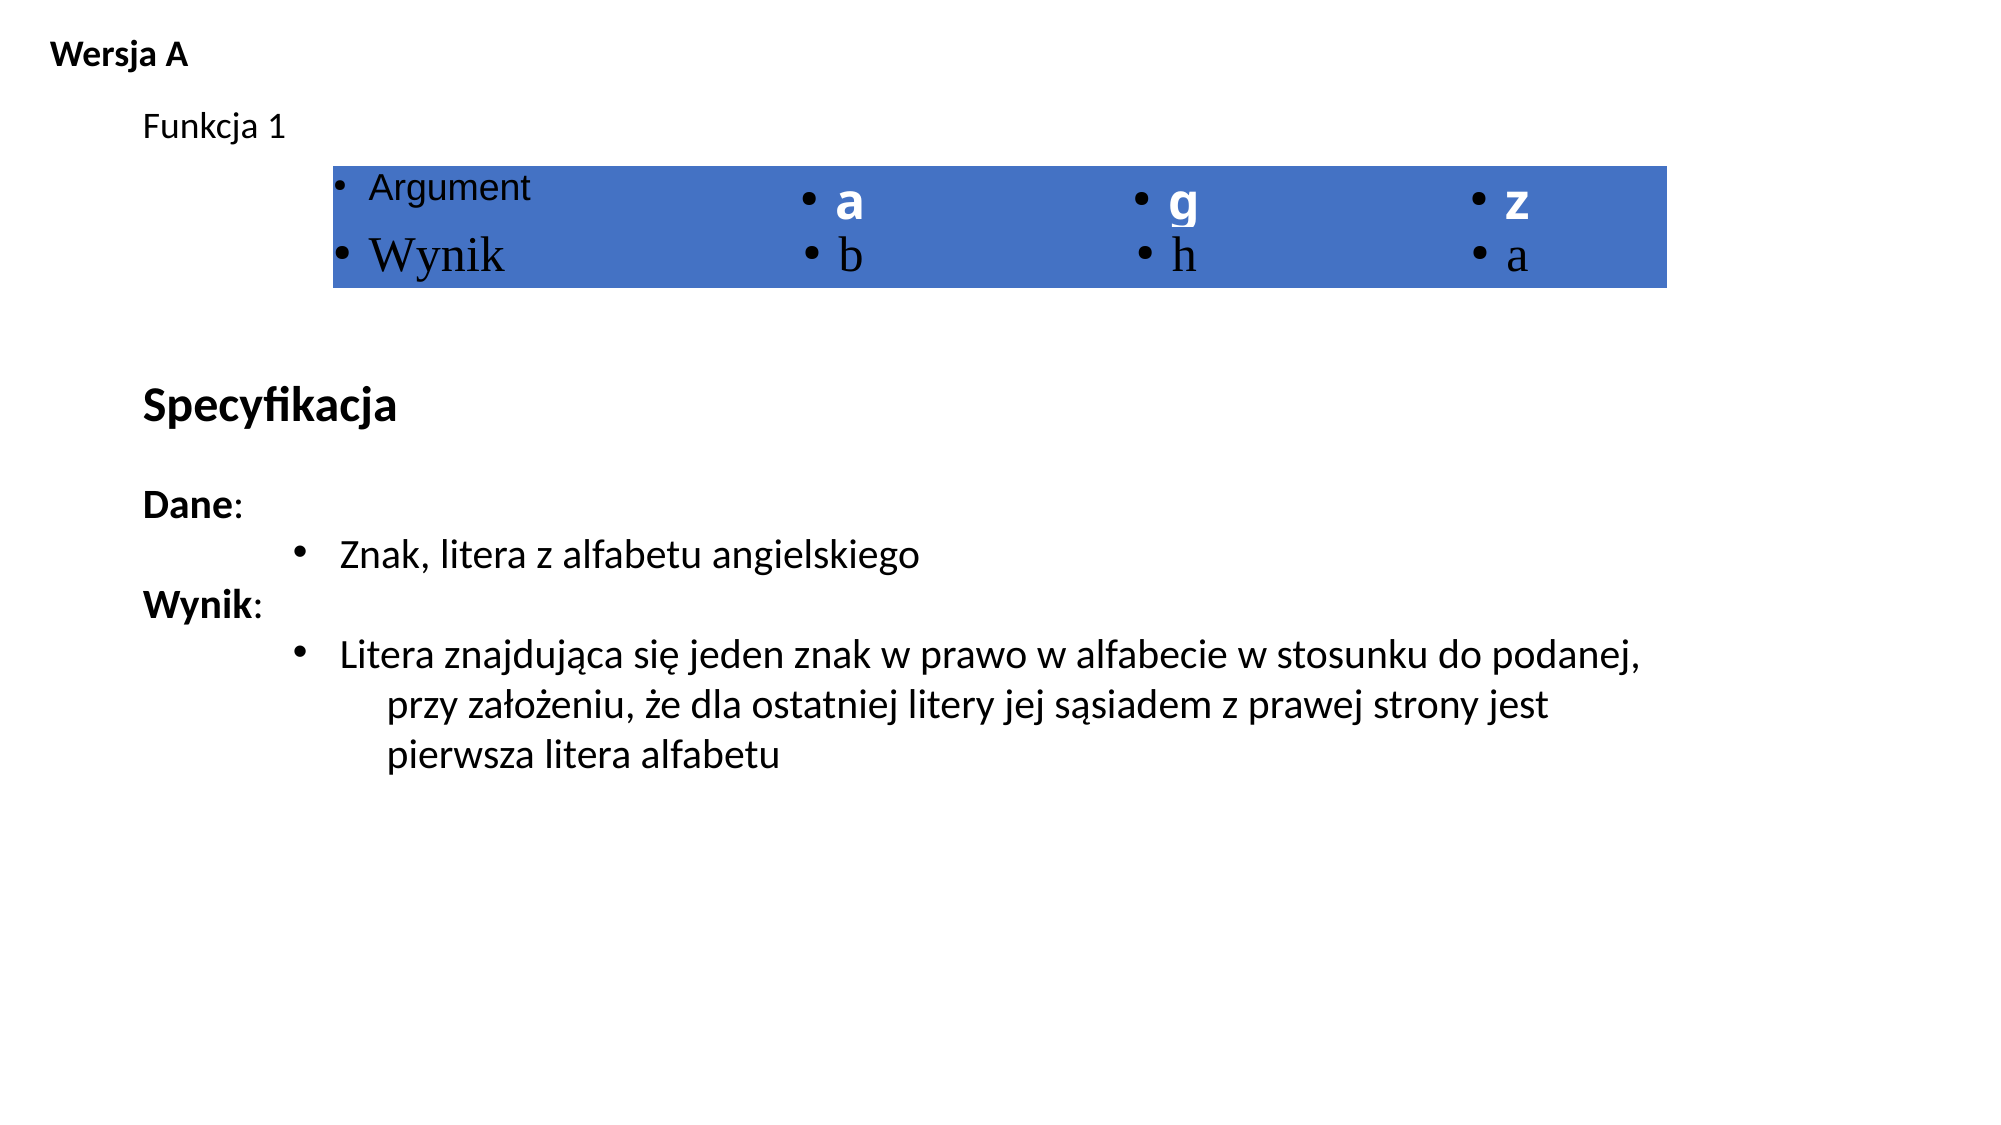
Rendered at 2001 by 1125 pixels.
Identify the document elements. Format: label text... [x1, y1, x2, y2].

table_header g [1178, 197, 1189, 214]
text_box Funkcja 1 [127, 94, 394, 155]
table_cell Wynik [333, 227, 667, 288]
table_cell h [1000, 227, 1333, 288]
table_cell b [667, 227, 1000, 288]
table_cell a [1333, 227, 1667, 288]
table_header g [1000, 166, 1333, 227]
table_header a [667, 166, 1000, 227]
table_header Argument [333, 166, 667, 227]
text_box Specyfikacja Dane: Znak, litera z alfabetu angielskiego Wynik: Litera znajdująca się jeden znak w prawo w alfabecie w stosunku do podanej, przy założeniu, że dla ostatniej litery jej sąsiadem z prawej strony jest pierwsza litera alfabetu [127, 364, 1667, 789]
text_box Wersja A [34, 21, 206, 83]
table_header z [1333, 166, 1667, 227]
